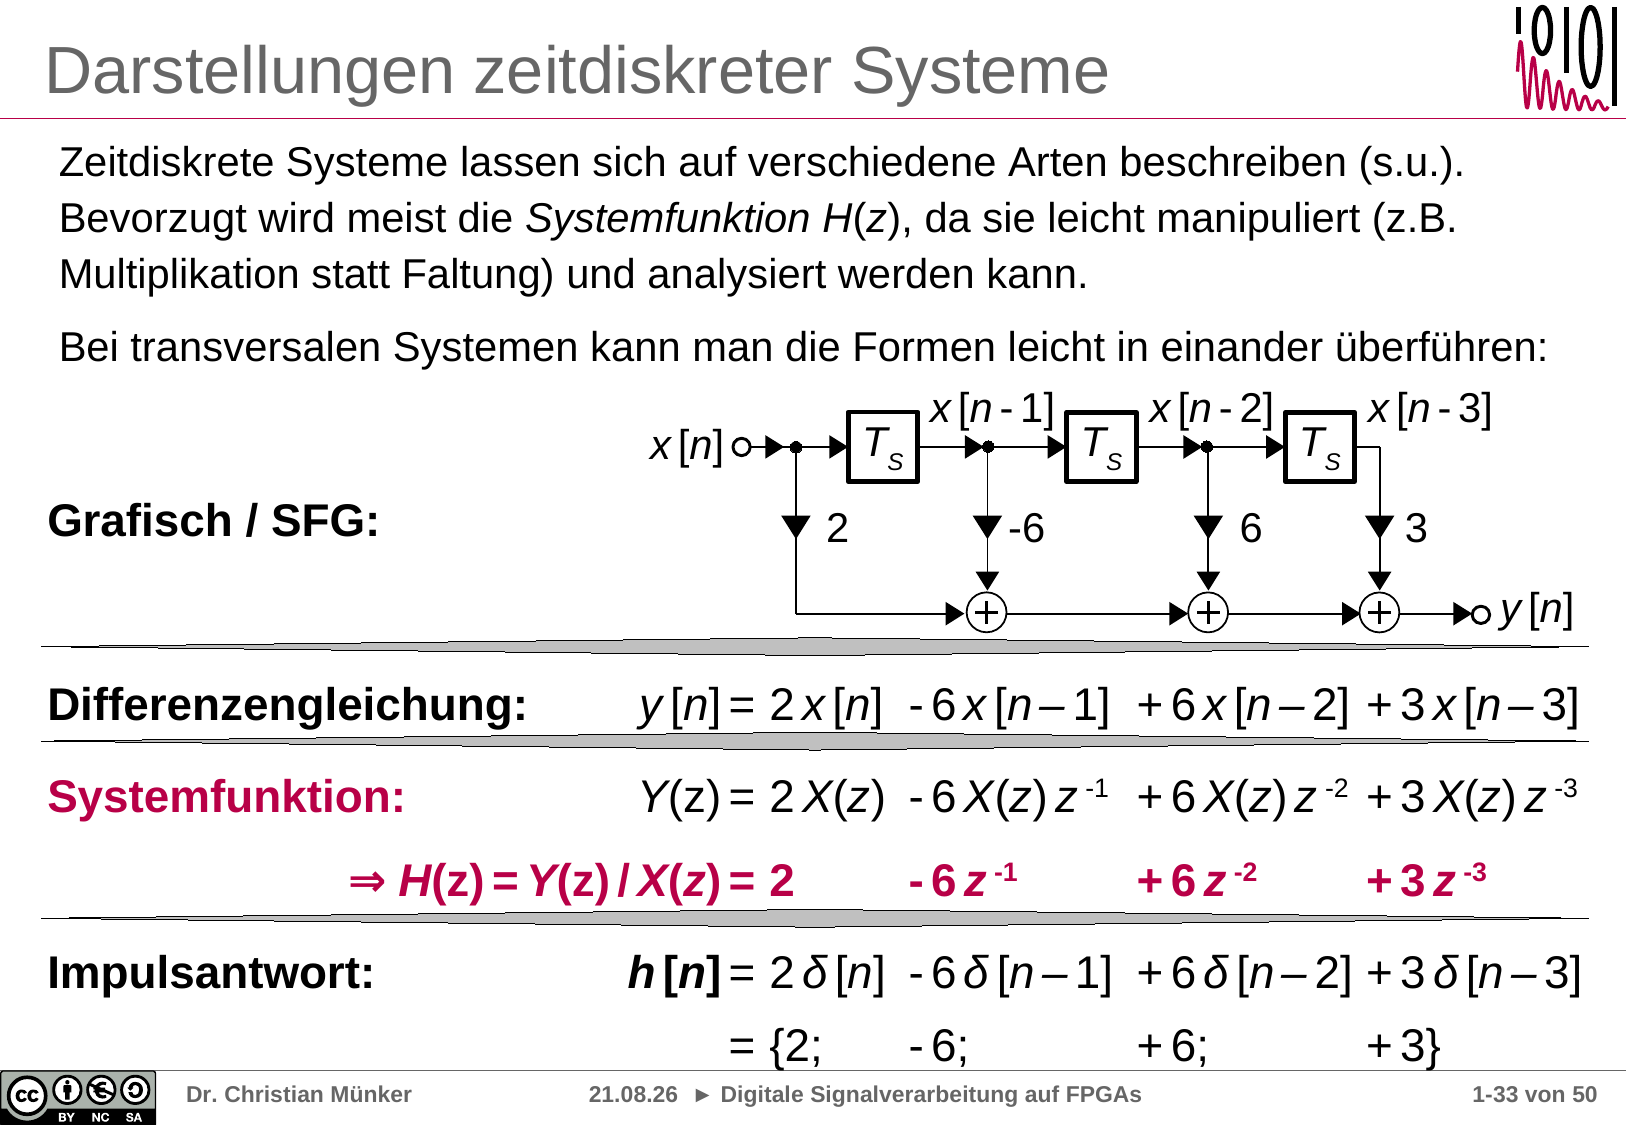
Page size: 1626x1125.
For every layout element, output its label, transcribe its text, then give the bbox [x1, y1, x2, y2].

text_box x [n - 2] [1149, 385, 1275, 443]
text_box TS [848, 412, 918, 482]
text_box [732, 438, 751, 456]
text_box [41, 732, 1589, 751]
text_box TS [1285, 412, 1355, 482]
text_box x [n - 1] [930, 385, 1056, 443]
text_box TS [1066, 412, 1137, 482]
picture [1512, 0, 1624, 114]
text_box [41, 909, 1589, 928]
text_box [790, 441, 802, 453]
text_box x [n - 3] [1368, 385, 1494, 443]
list Zeitdiskrete Systeme lassen sich auf verschiedene Arten beschreiben (s.u.). Bevorzugt wird meist die Systemfunktion H(z), da sie leicht manipuliert (z.B. Multiplikation statt Faltung) und analysiert werden kann. Bei transversalen Systemen kann man die Formen leicht in einander überführen: [58, 129, 1626, 363]
text_box [41, 637, 1589, 656]
text_box [1201, 440, 1213, 453]
title Darstellungen zeitdiskreter Systeme [44, 10, 1465, 137]
text_box x [n] [650, 421, 727, 479]
text_box [982, 443, 995, 453]
text_box Grafisch / SFG: Differenzengleichung: y [n] = 2 x [n] - 6 x [n – 1] + 6 x [n – 2] + 3 x [n – 3] Systemfunktion: Y(z) = 2 X(z) - 6 X(z) z -1 + 6 X(z) z -2 + 3 X(z) z -3 ⇒ H(z) = Y(z) / X(z) = 2 - 6 z -1 + 6 z -2 + 3 z -3 Impulsantwort: h [n] = 2 δ [n] - 6 δ [n – 1] + 6 δ [n – 2] + 3 δ [n – 3] = {2; - 6; + 6; + 3} [47, 484, 1607, 1066]
